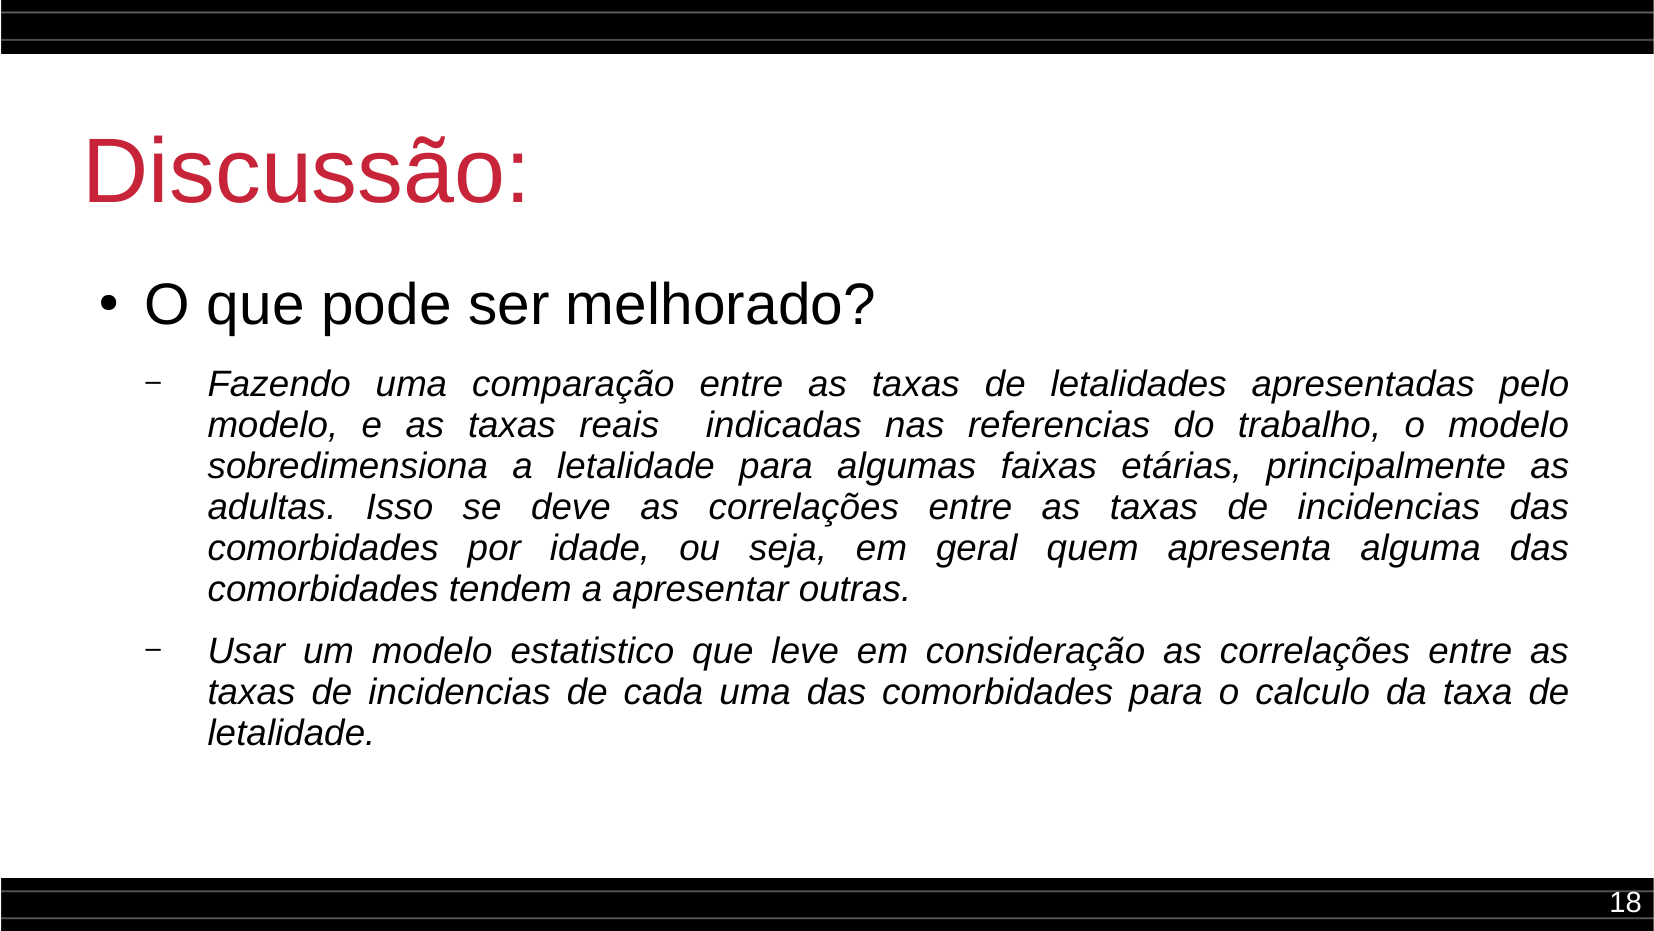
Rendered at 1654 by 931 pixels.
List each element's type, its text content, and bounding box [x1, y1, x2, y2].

list O que pode ser melhorado? Fazendo uma comparação entre as taxas de letalidades apresentadas pelo modelo, e as taxas reais indicadas nas referencias do trabalho, o modelo sobredimensiona a letalidade para algumas faixas etárias, principalmente as adultas. Isso se deve as correlações entre as taxas de incidencias das comorbidades por idade, ou seja, em geral quem apresenta alguma das comorbidades tendem a apresentar outras. Usar um modelo estatistico que leve em consideração as correlações entre as taxas de incidencias de cada uma das comorbidades para o calculo da taxa de letalidade. [82, 271, 1571, 758]
picture [1, 0, 1654, 54]
title Discussão: [82, 92, 1571, 249]
picture [1, 878, 1654, 931]
